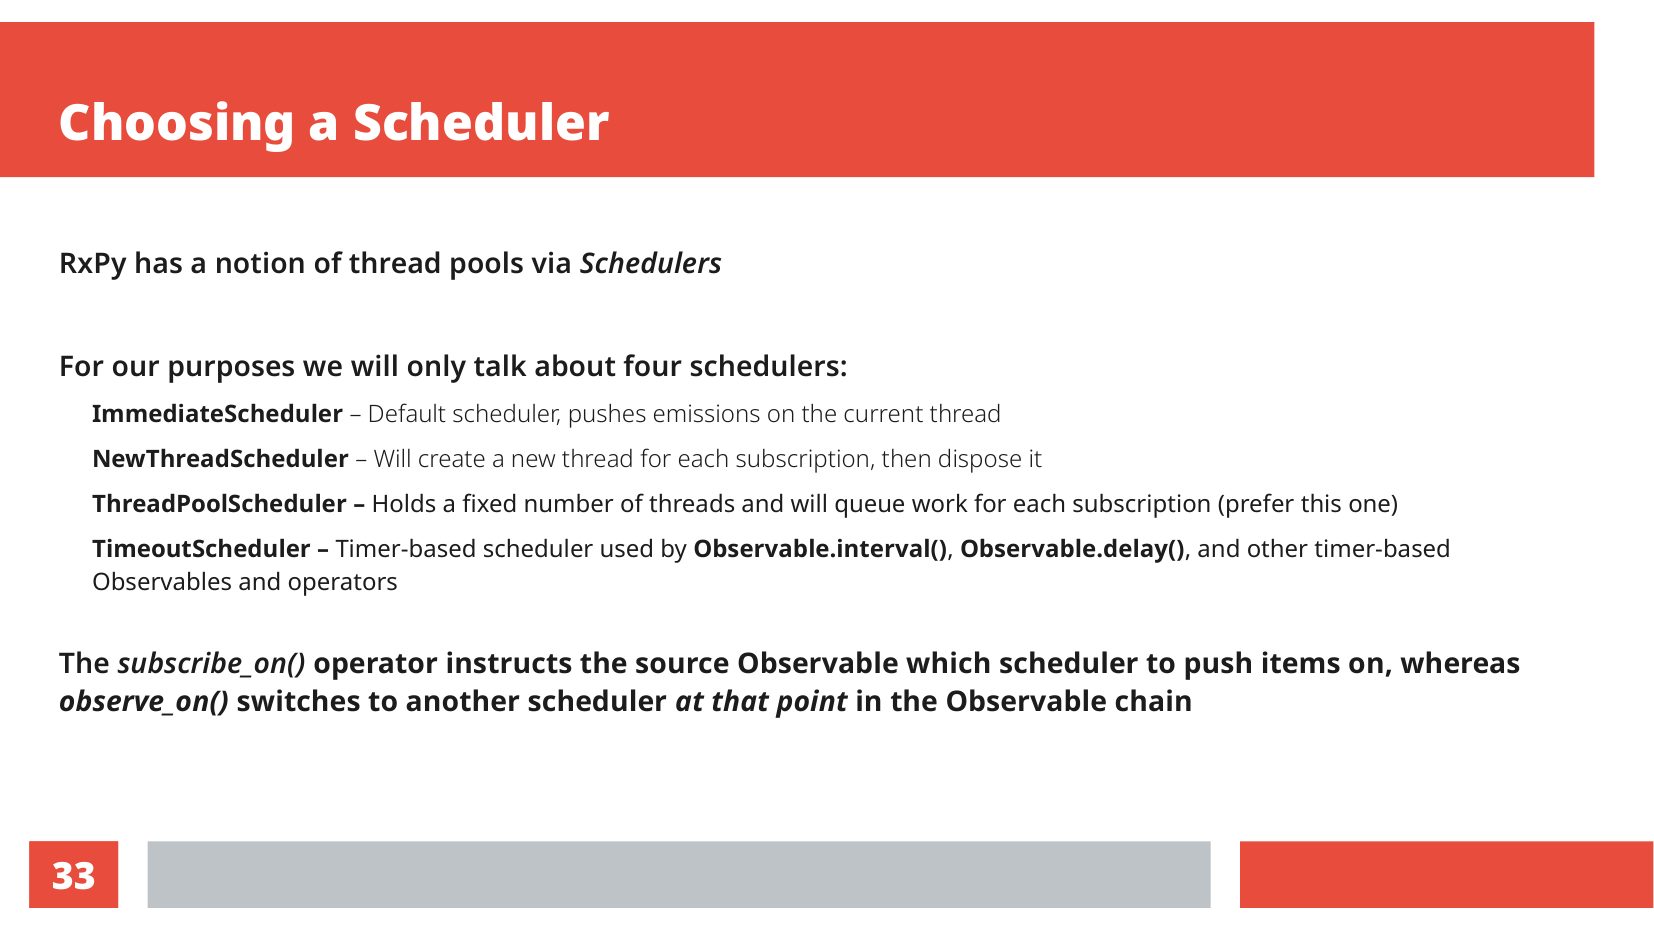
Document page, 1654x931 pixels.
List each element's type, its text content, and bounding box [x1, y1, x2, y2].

list RxPy has a notion of thread pools via Schedulers For our purposes we will only talk about four schedulers: ImmediateScheduler – Default scheduler, pushes emissions on the current thread NewThreadScheduler – Will create a new thread for each subscription, then dispose it ThreadPoolScheduler – Holds a fixed number of threads and will queue work for each subscription (prefer this one) TimeoutScheduler – Timer-based scheduler used by Observable.interval(), Observable.delay(), and other timer-based Observables and operators The subscribe_on() operator instructs the source Observable which scheduler to push items on, whereas observe_on() switches to another scheduler at that point in the Observable chain [58, 243, 1565, 820]
title Choosing a Scheduler [58, 44, 1595, 155]
